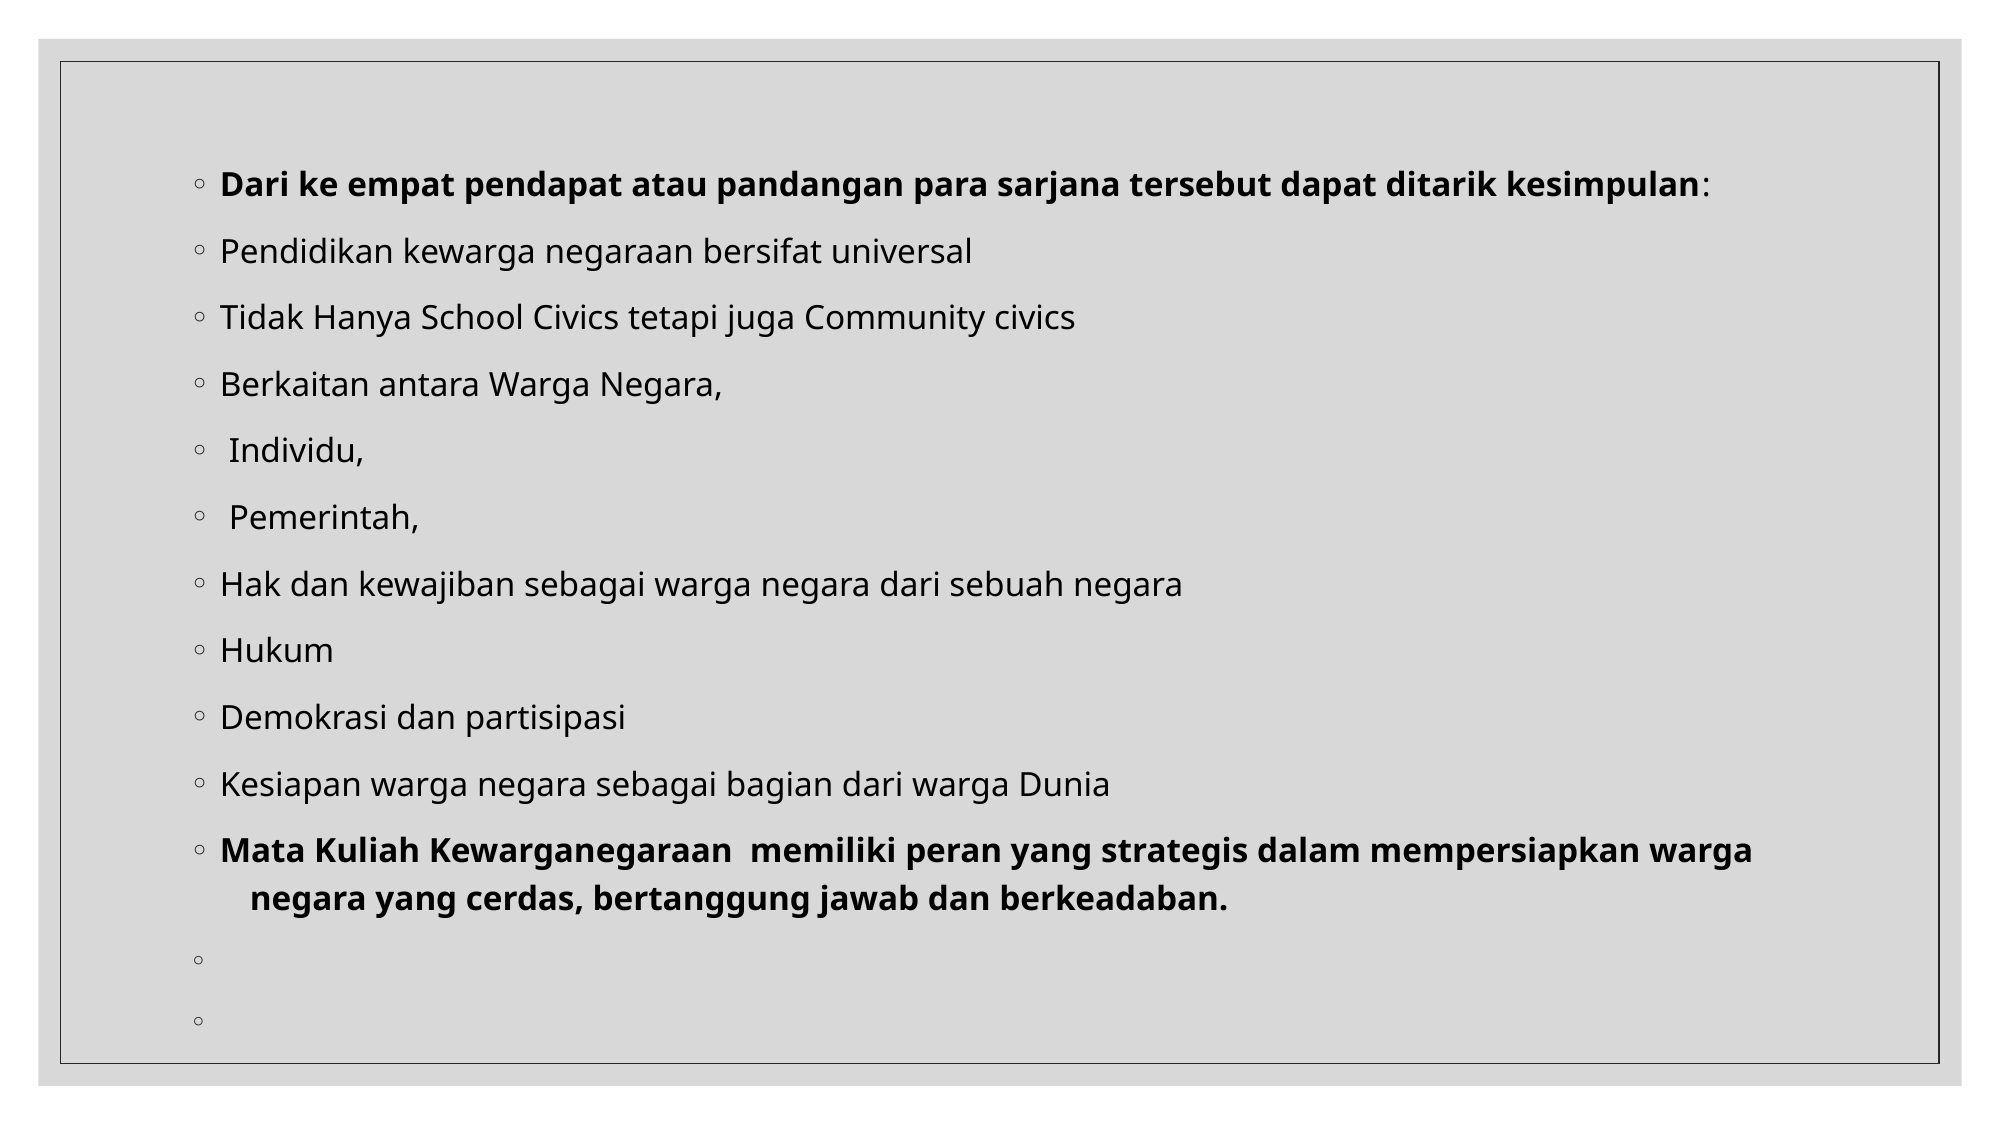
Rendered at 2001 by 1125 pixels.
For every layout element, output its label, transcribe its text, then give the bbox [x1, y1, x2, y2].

list Dari ke empat pendapat atau pandangan para sarjana tersebut dapat ditarik kesimpulan: Pendidikan kewarga negaraan bersifat universal Tidak Hanya School Civics tetapi juga Community civics Berkaitan antara Warga Negara, Individu, Pemerintah, Hak dan kewajiban sebagai warga negara dari sebuah negara Hukum Demokrasi dan partisipasi Kesiapan warga negara sebagai bagian dari warga Dunia Mata Kuliah Kewarganegaraan memiliki peran yang strategis dalam mempersiapkan warga negara yang cerdas, bertanggung jawab dan berkeadaban. [174, 147, 1843, 977]
